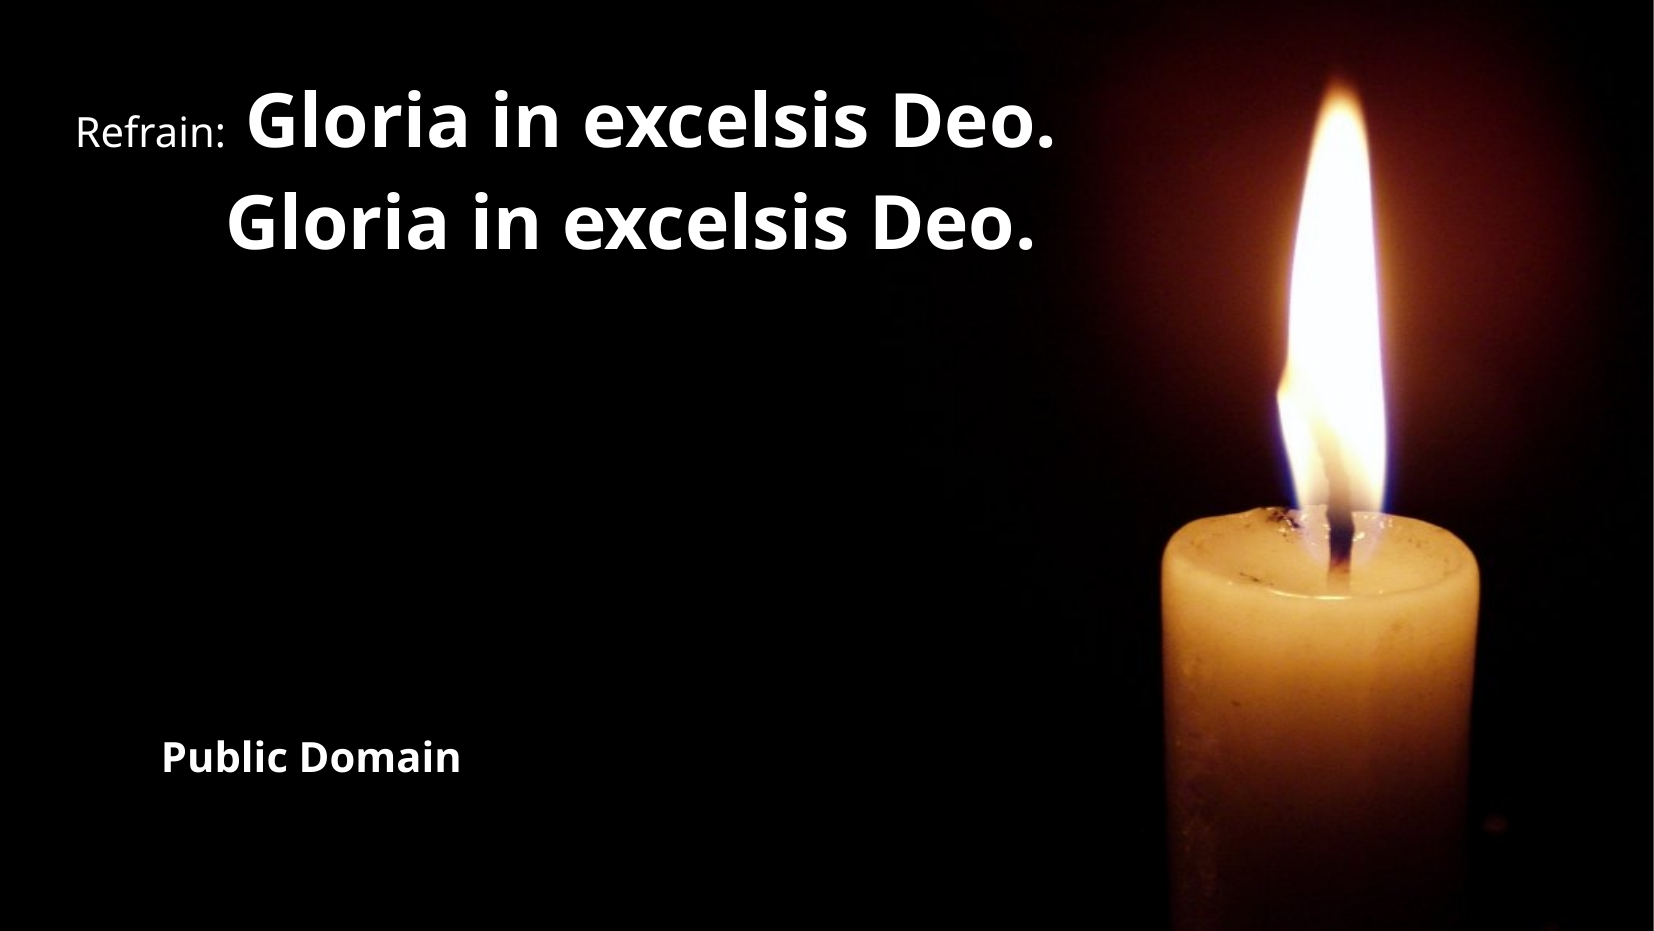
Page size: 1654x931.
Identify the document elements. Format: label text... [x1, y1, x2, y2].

picture [0, 0, 1654, 931]
text_box Refrain: Gloria in excelsis Deo. Gloria in excelsis Deo. Public Domain [60, 60, 1276, 775]
